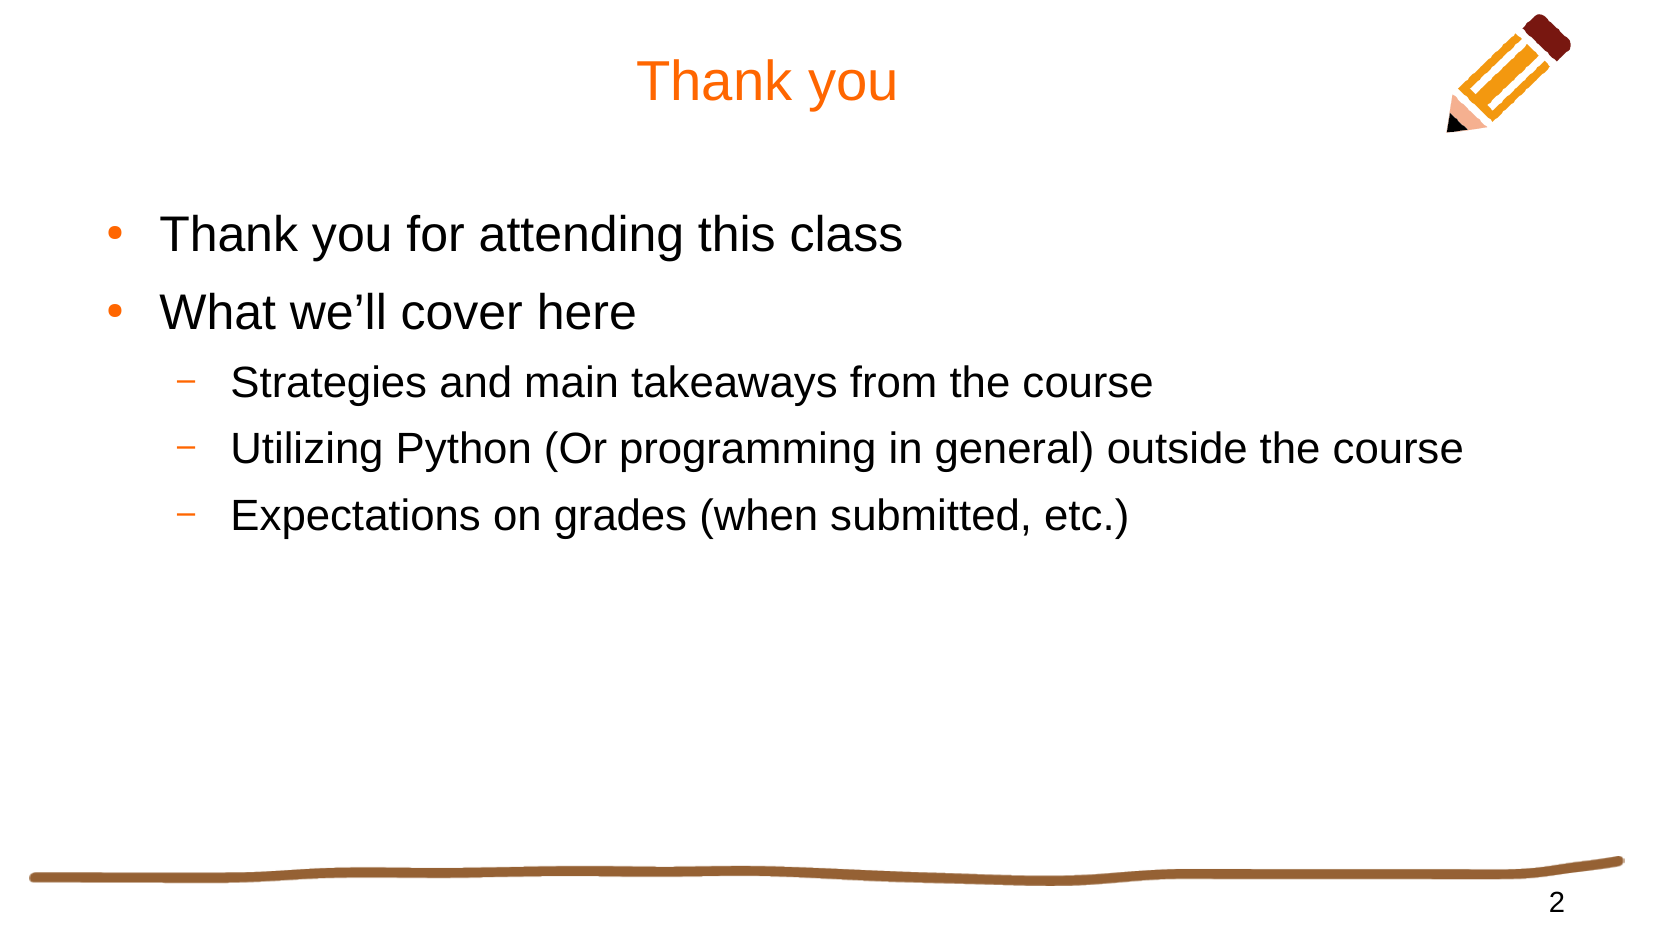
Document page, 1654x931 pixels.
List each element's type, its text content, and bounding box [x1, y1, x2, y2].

picture [1446, 14, 1571, 133]
picture [29, 856, 1625, 886]
title Thank you [88, 29, 1447, 133]
list Thank you for attending this class What we’ll cover here Strategies and main takeaways from the course Utilizing Python (Or programming in general) outside the course Expectations on grades (when submitted, etc.) [88, 206, 1595, 857]
